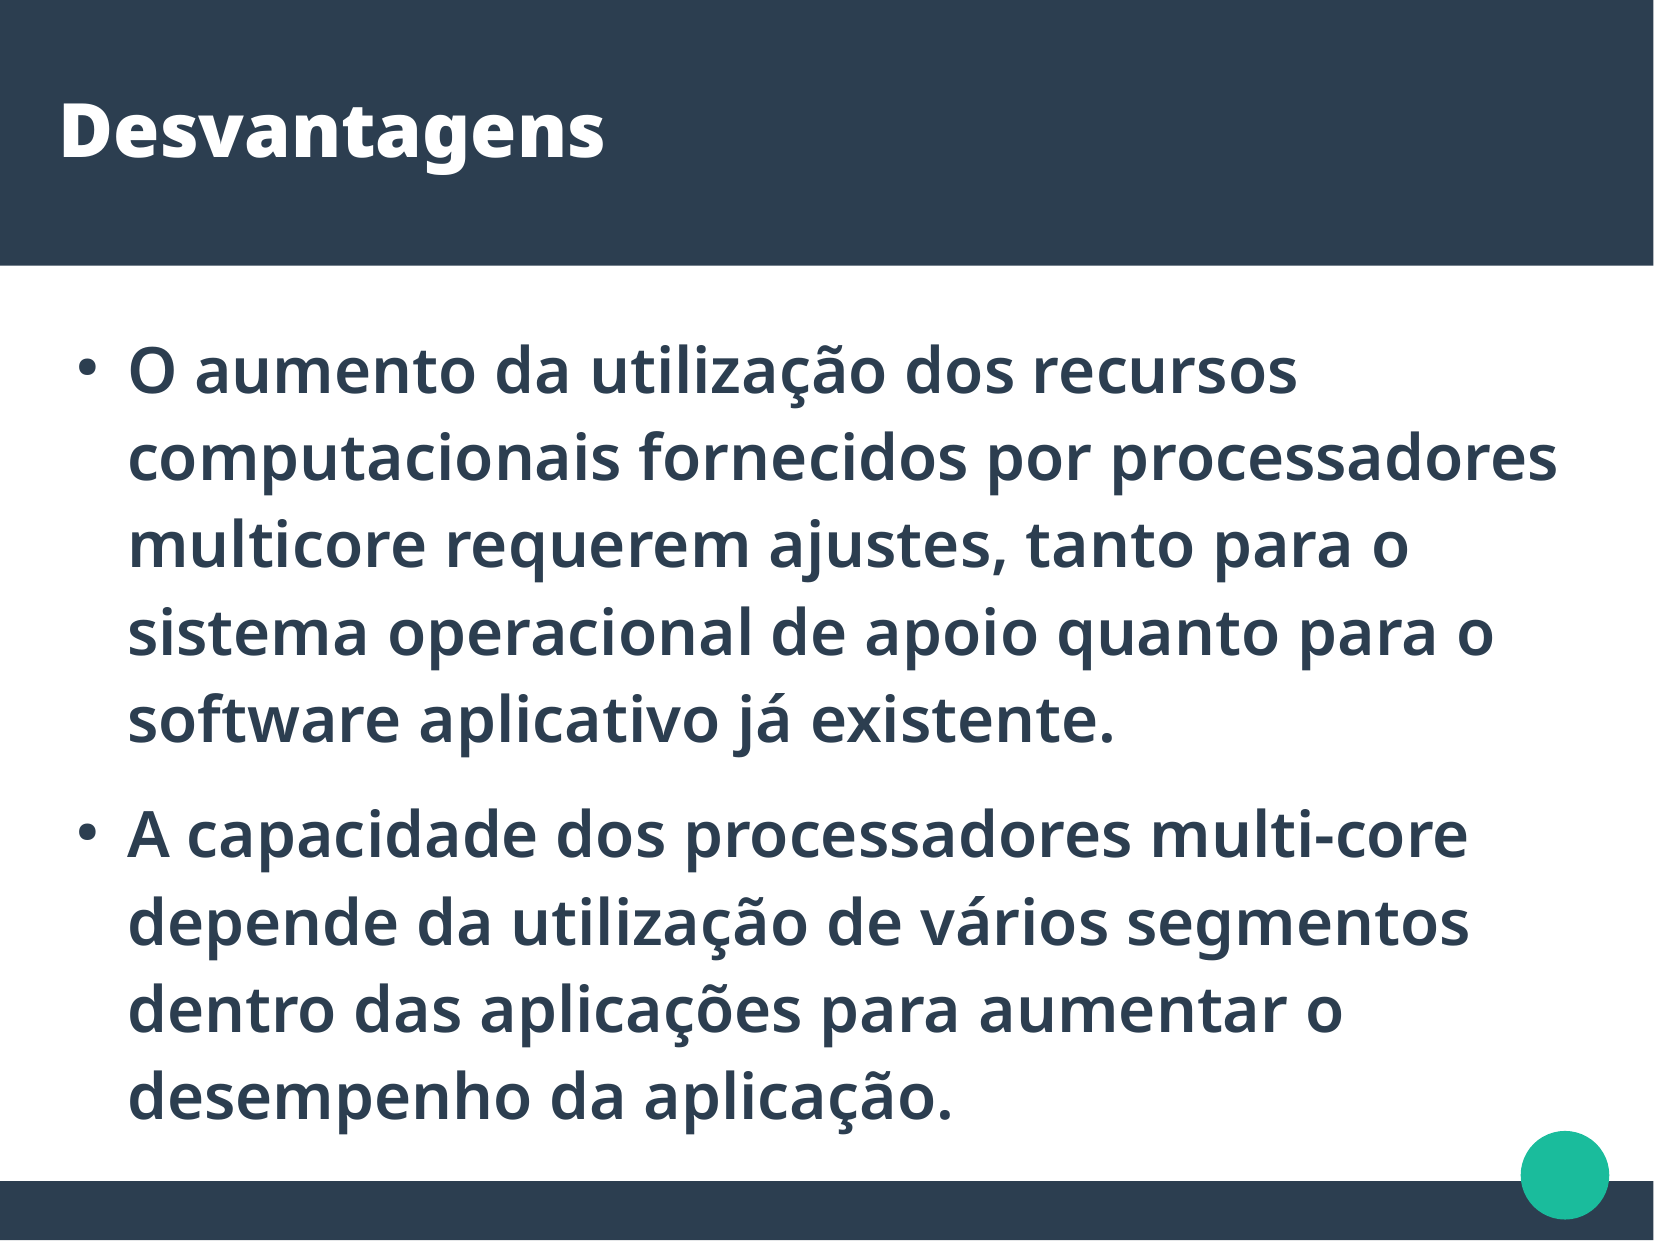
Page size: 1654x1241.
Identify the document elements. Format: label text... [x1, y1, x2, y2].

title Desvantagens [59, 49, 1595, 207]
list O aumento da utilização dos recursos computacionais fornecidos por processadores multicore requerem ajustes, tanto para o sistema operacional de apoio quanto para o software aplicativo já existente. A capacidade dos processadores multi-core depende da utilização de vários segmentos dentro das aplicações para aumentar o desempenho da aplicação. [59, 324, 1595, 1152]
